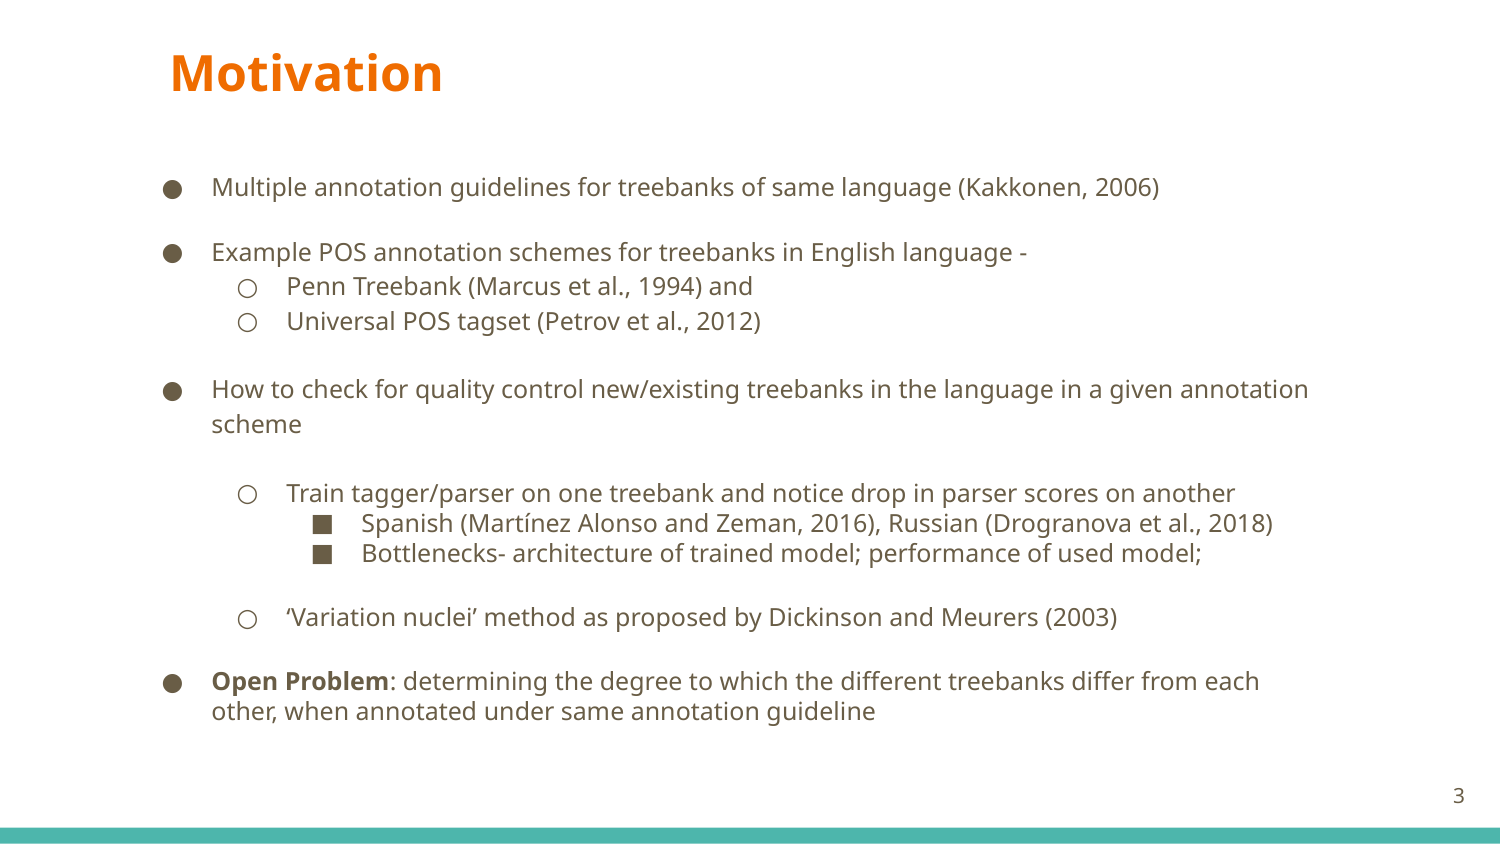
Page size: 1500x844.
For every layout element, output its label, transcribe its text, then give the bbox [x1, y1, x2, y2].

slide_number <number> [1389, 764, 1480, 830]
list Multiple annotation guidelines for treebanks of same language (Kakkonen, 2006) Example POS annotation schemes for treebanks in English language - Penn Treebank (Marcus et al., 1994) and Universal POS tagset (Petrov et al., 2012) How to check for quality control new/existing treebanks in the language in a given annotation scheme Train tagger/parser on one treebank and notice drop in parser scores on another Spanish (Martínez Alonso and Zeman, 2016), Russian (Drogranova et al., 2018) Bottlenecks- architecture of trained model; performance of used model; ‘Variation nuclei’ method as proposed by Dickinson and Meurers (2003) Open Problem: determining the degree to which the different treebanks differ from each other, when annotated under same annotation guideline [121, 152, 1332, 765]
title Motivation [154, 26, 1346, 92]
